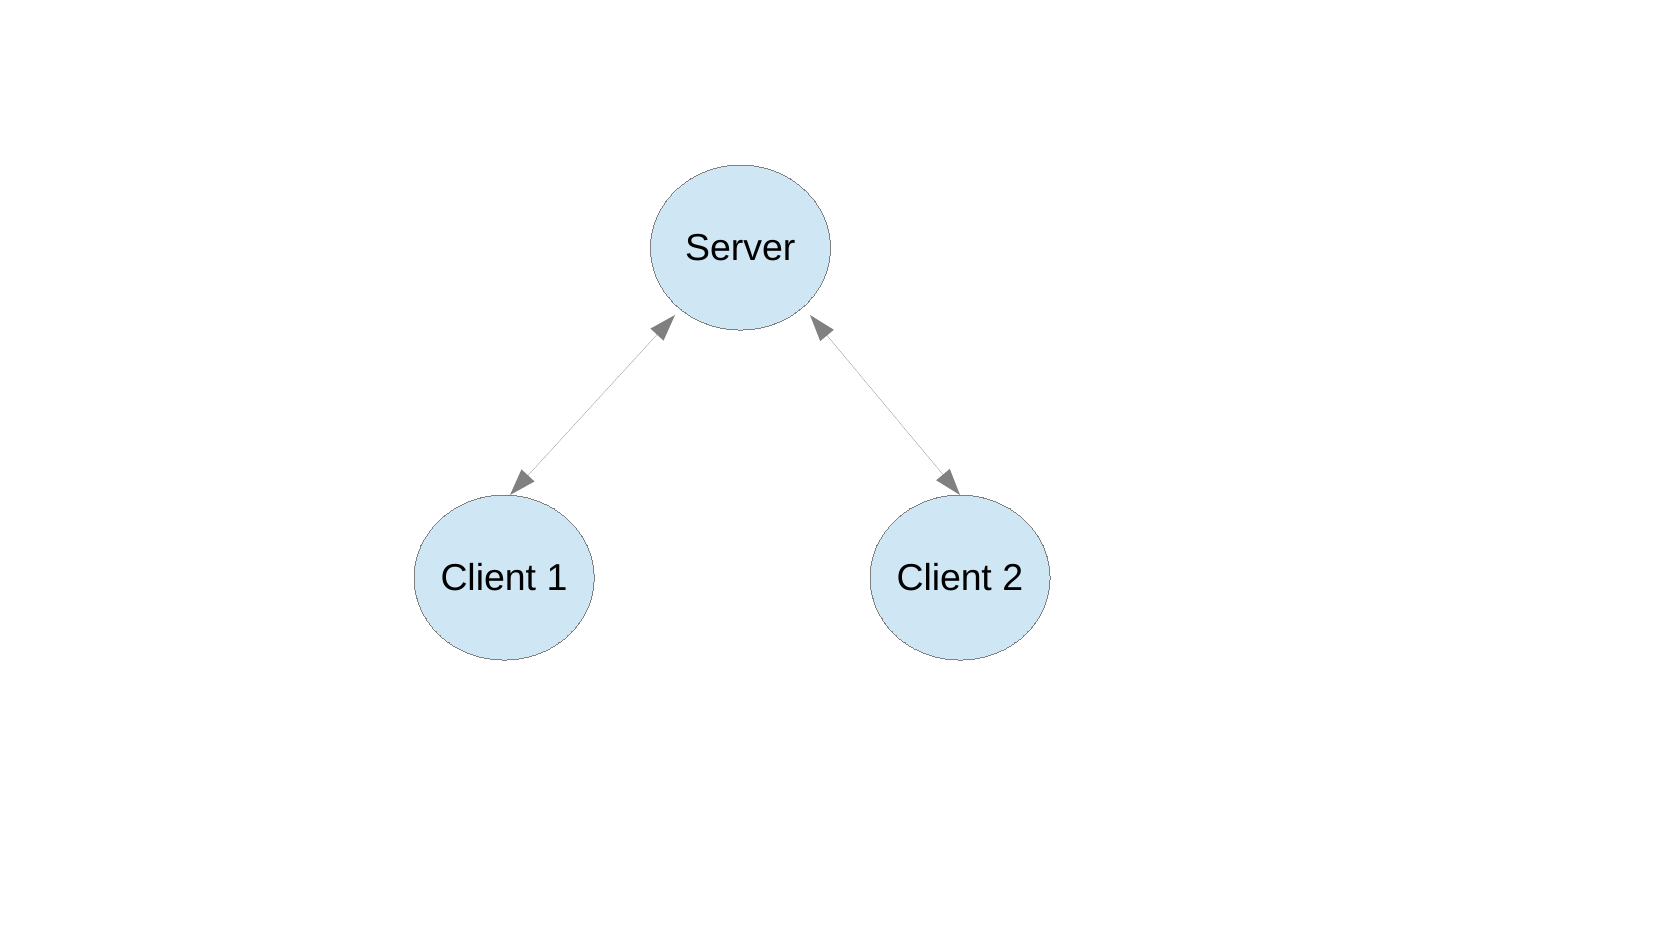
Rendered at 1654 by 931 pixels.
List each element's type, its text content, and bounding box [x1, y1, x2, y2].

text_box Client 1 [414, 495, 595, 661]
text_box Client 2 [870, 495, 1051, 661]
text_box Server [650, 165, 831, 331]
